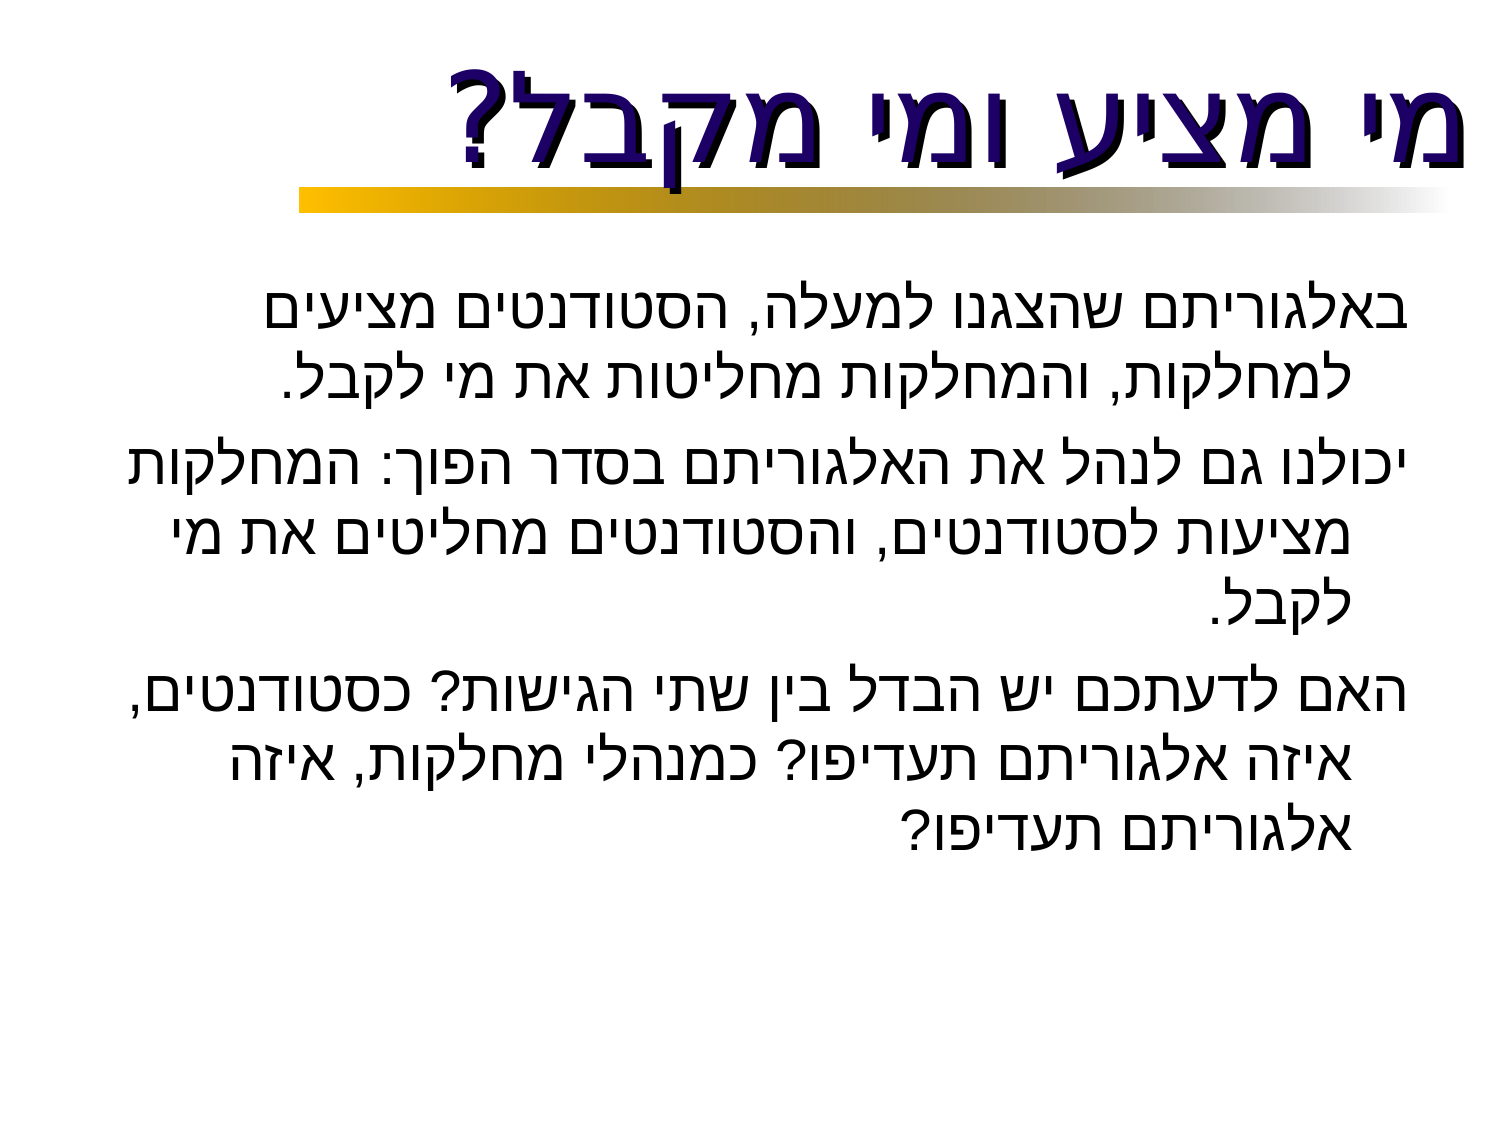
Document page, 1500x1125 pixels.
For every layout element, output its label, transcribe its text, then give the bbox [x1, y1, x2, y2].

list באלגוריתם שהצגנו למעלה, הסטודנטים מציעים למחלקות, והמחלקות מחליטות את מי לקבל. יכולנו גם לנהל את האלגוריתם בסדר הפוך: המחלקות מציעות לסטודנטים, והסטודנטים מחליטים את מי לקבל. האם לדעתכם יש הבדל בין שתי הגישות? כסטודנטים, איזה אלגוריתם תעדיפו? כמנהלי מחלקות, איזה אלגוריתם תעדיפו? [75, 262, 1426, 1005]
title מי מציע ומי מקבל? [74, 37, 1486, 188]
